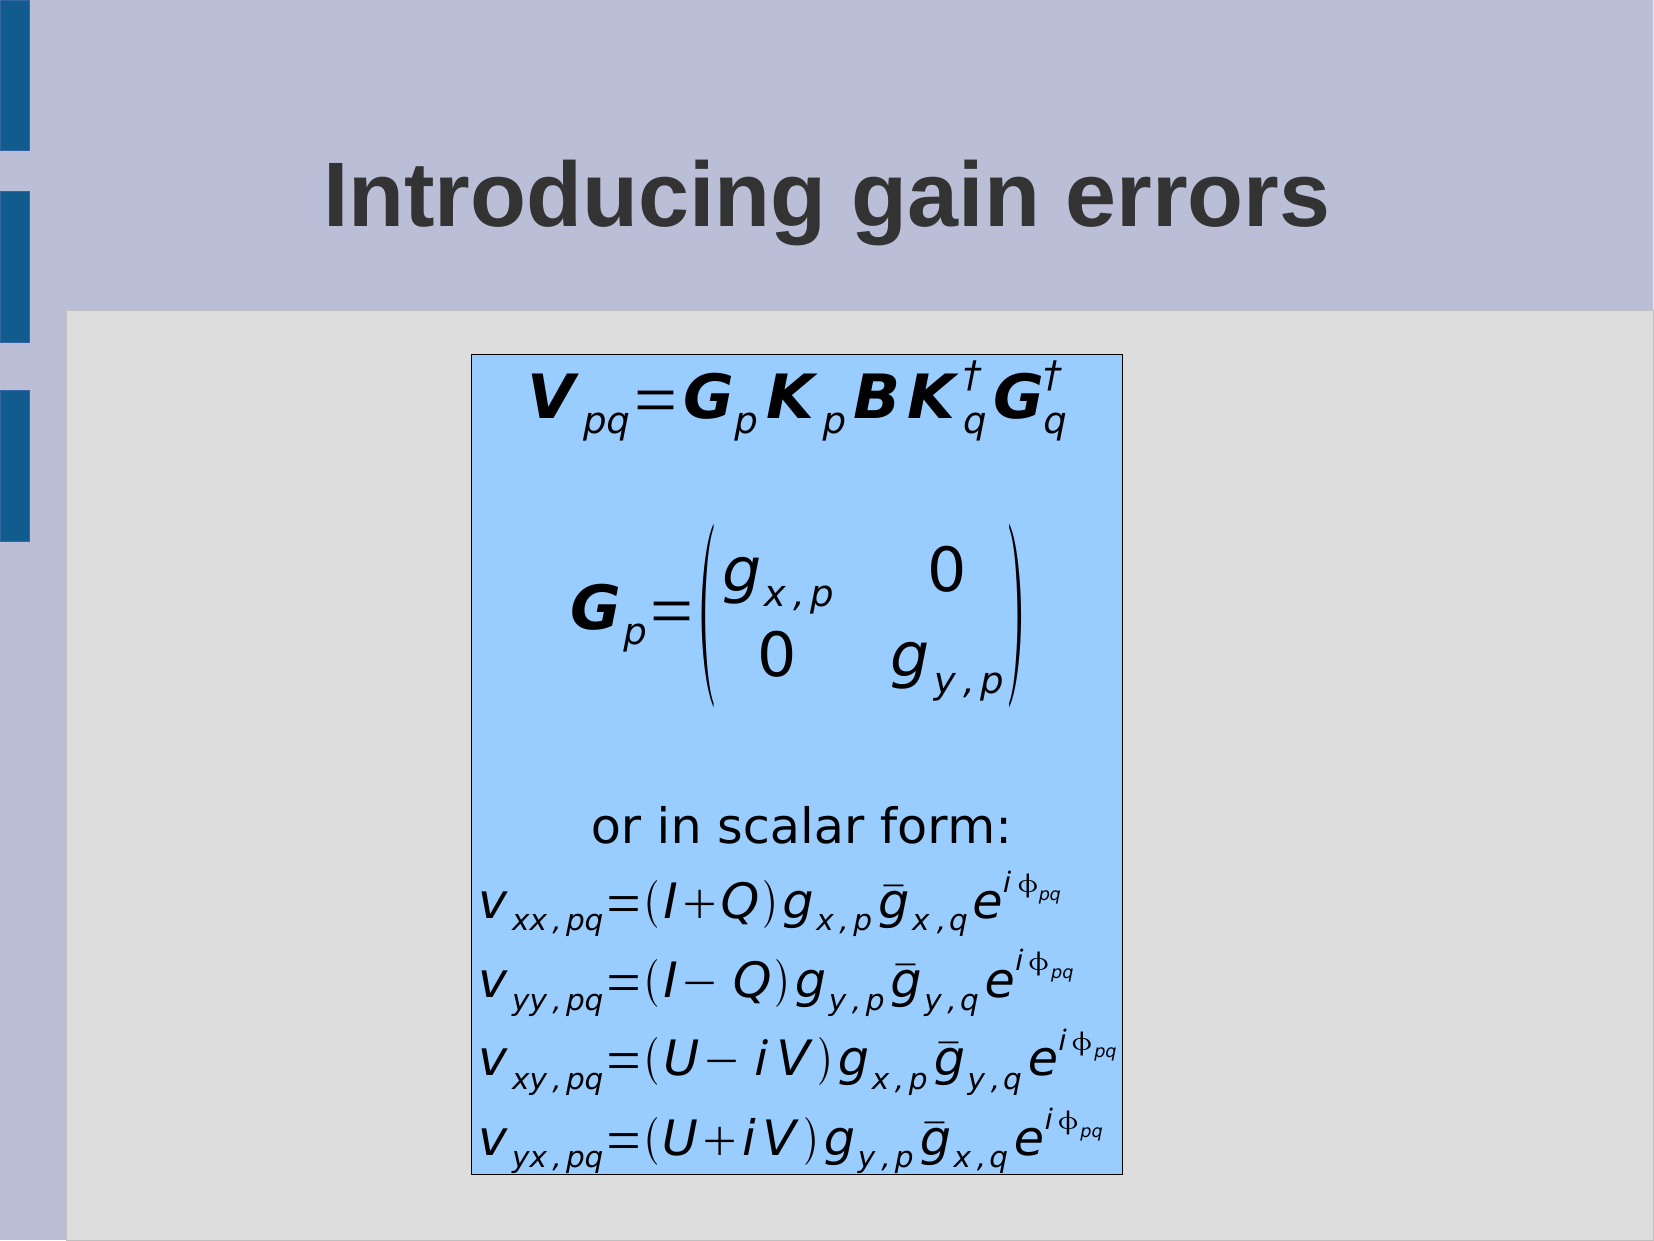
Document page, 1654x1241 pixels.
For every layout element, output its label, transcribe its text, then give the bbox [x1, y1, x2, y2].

chart [471, 354, 1123, 1175]
title Introducing gain errors [121, 91, 1534, 299]
